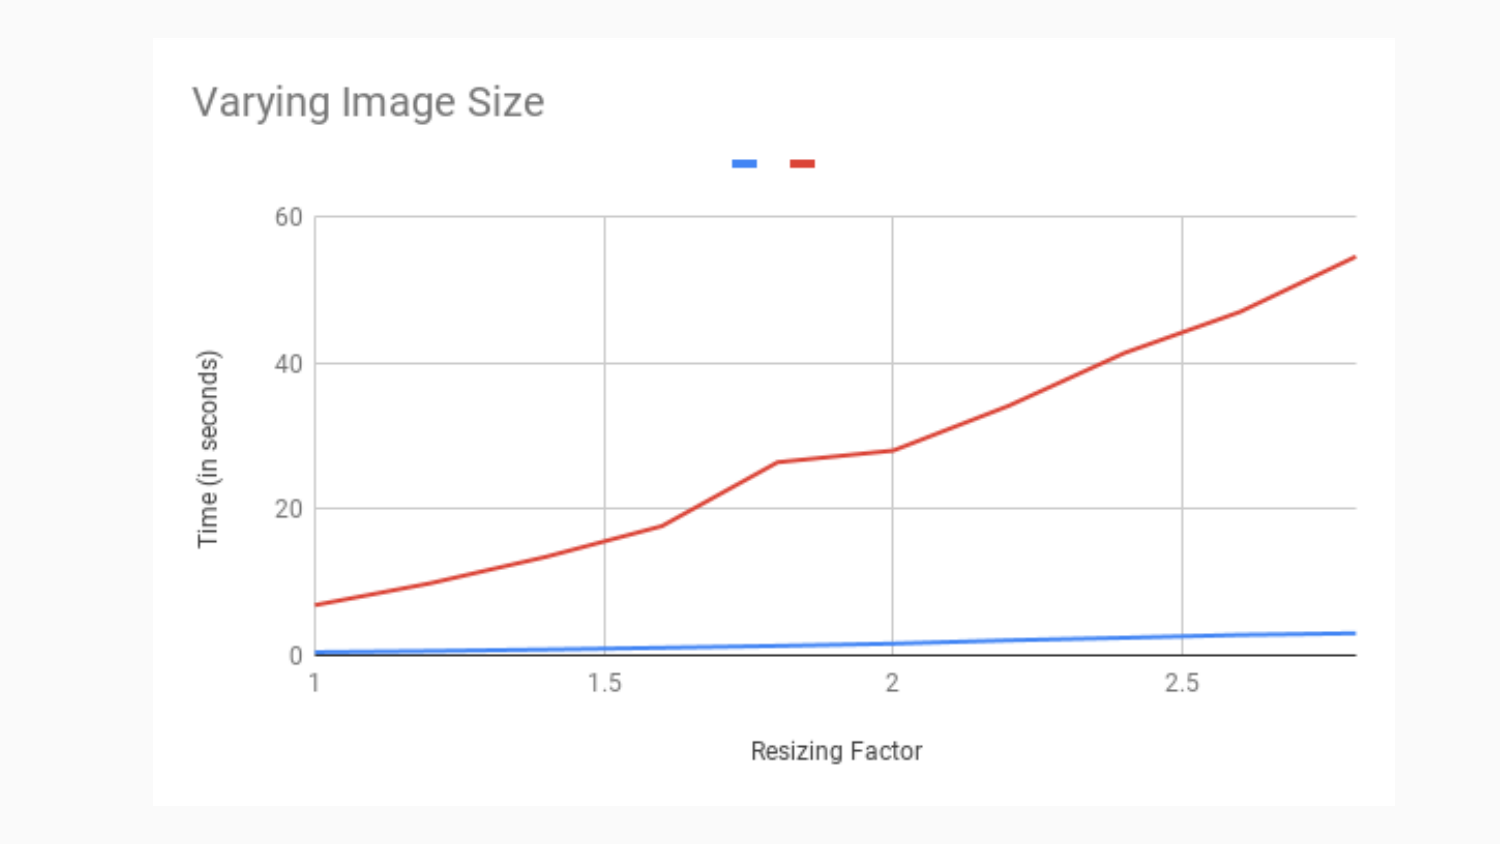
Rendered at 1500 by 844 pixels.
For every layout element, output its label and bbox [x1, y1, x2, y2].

picture [153, 38, 1395, 806]
